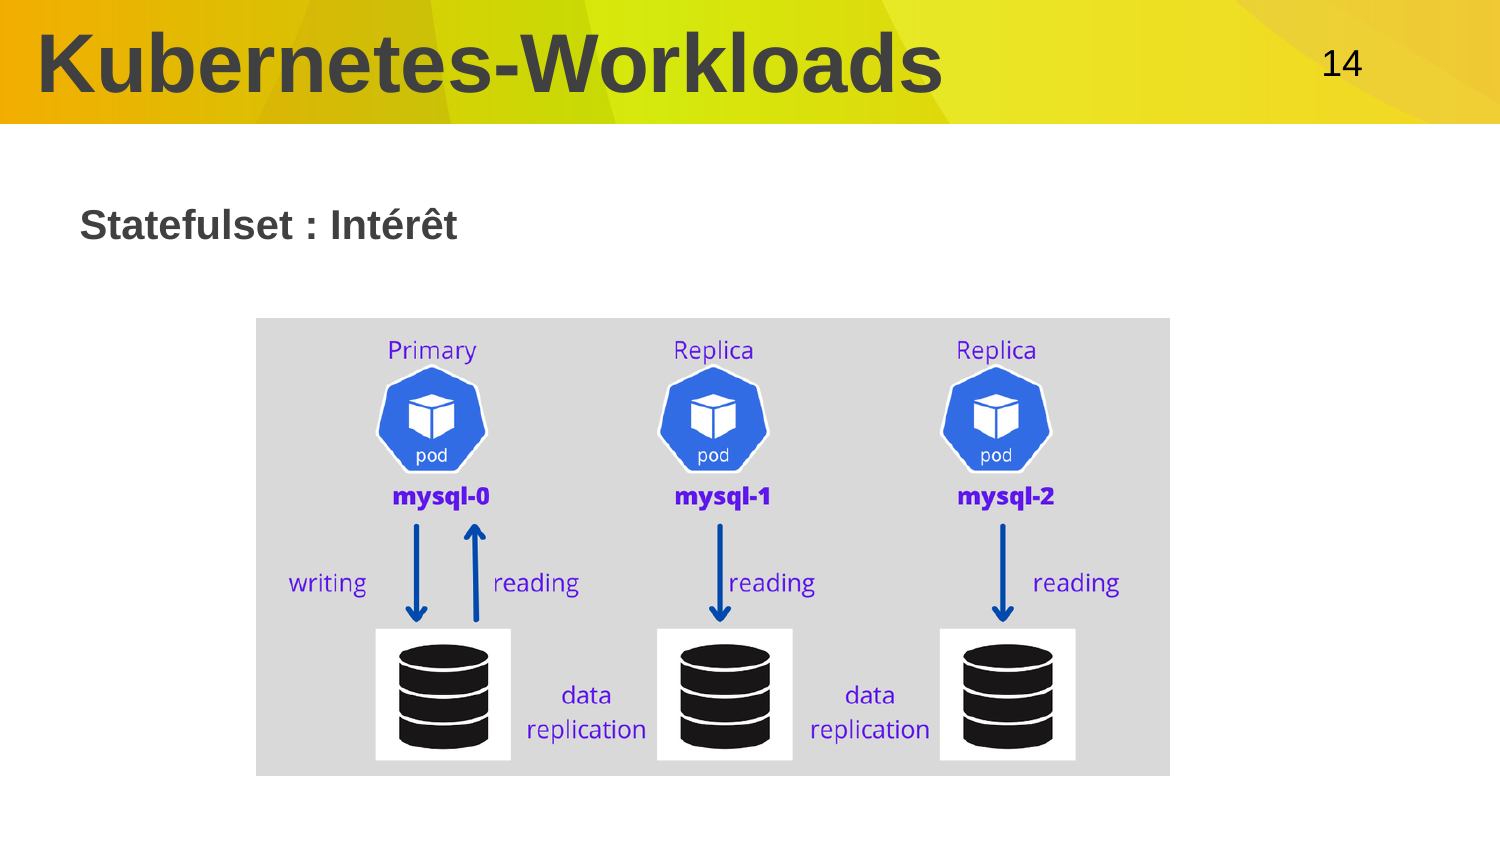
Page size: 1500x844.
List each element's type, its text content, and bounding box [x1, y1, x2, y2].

text_box Statefulset : Intérêt [64, 185, 1459, 261]
text_box Kubernetes-Workloads [0, 0, 1498, 130]
text_box <numéro> [1306, 35, 1500, 106]
picture [0, 106, 1500, 844]
